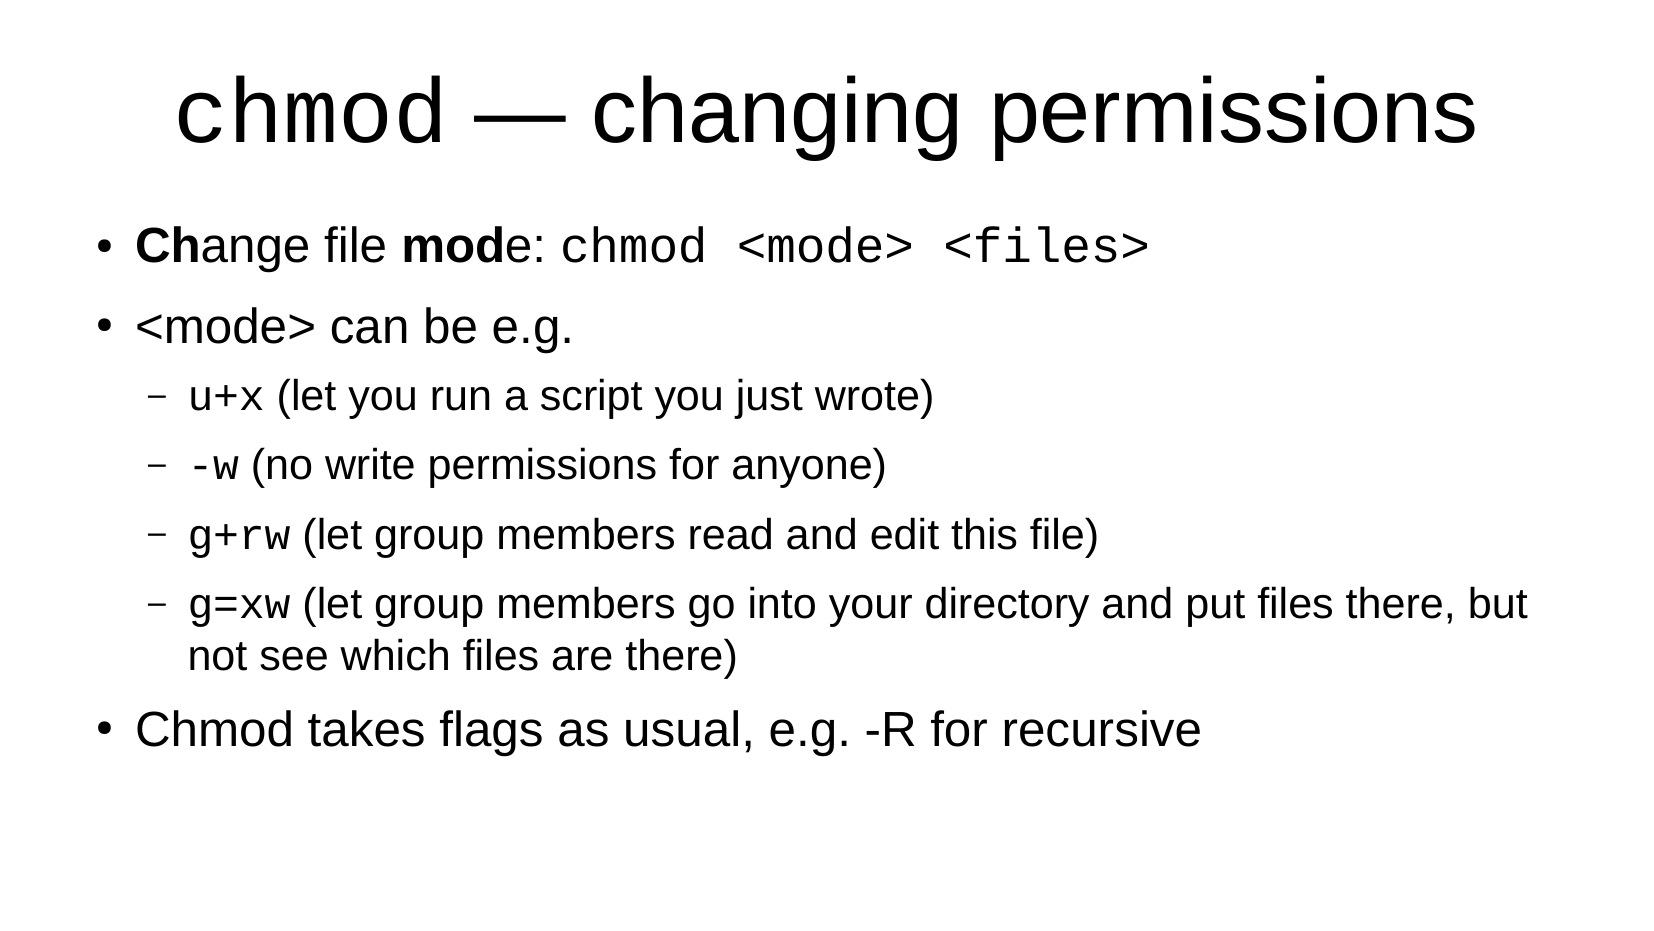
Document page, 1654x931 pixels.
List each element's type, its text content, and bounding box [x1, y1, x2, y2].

title chmod — changing permissions [82, 37, 1571, 193]
list Change file mode: chmod <mode> <files> <mode> can be e.g. u+x (let you run a script you just wrote) -w (no write permissions for anyone) g+rw (let group members read and edit this file) g=xw (let group members go into your directory and put files there, but not see which files are there) Chmod takes flags as usual, e.g. -R for recursive [82, 217, 1571, 758]
